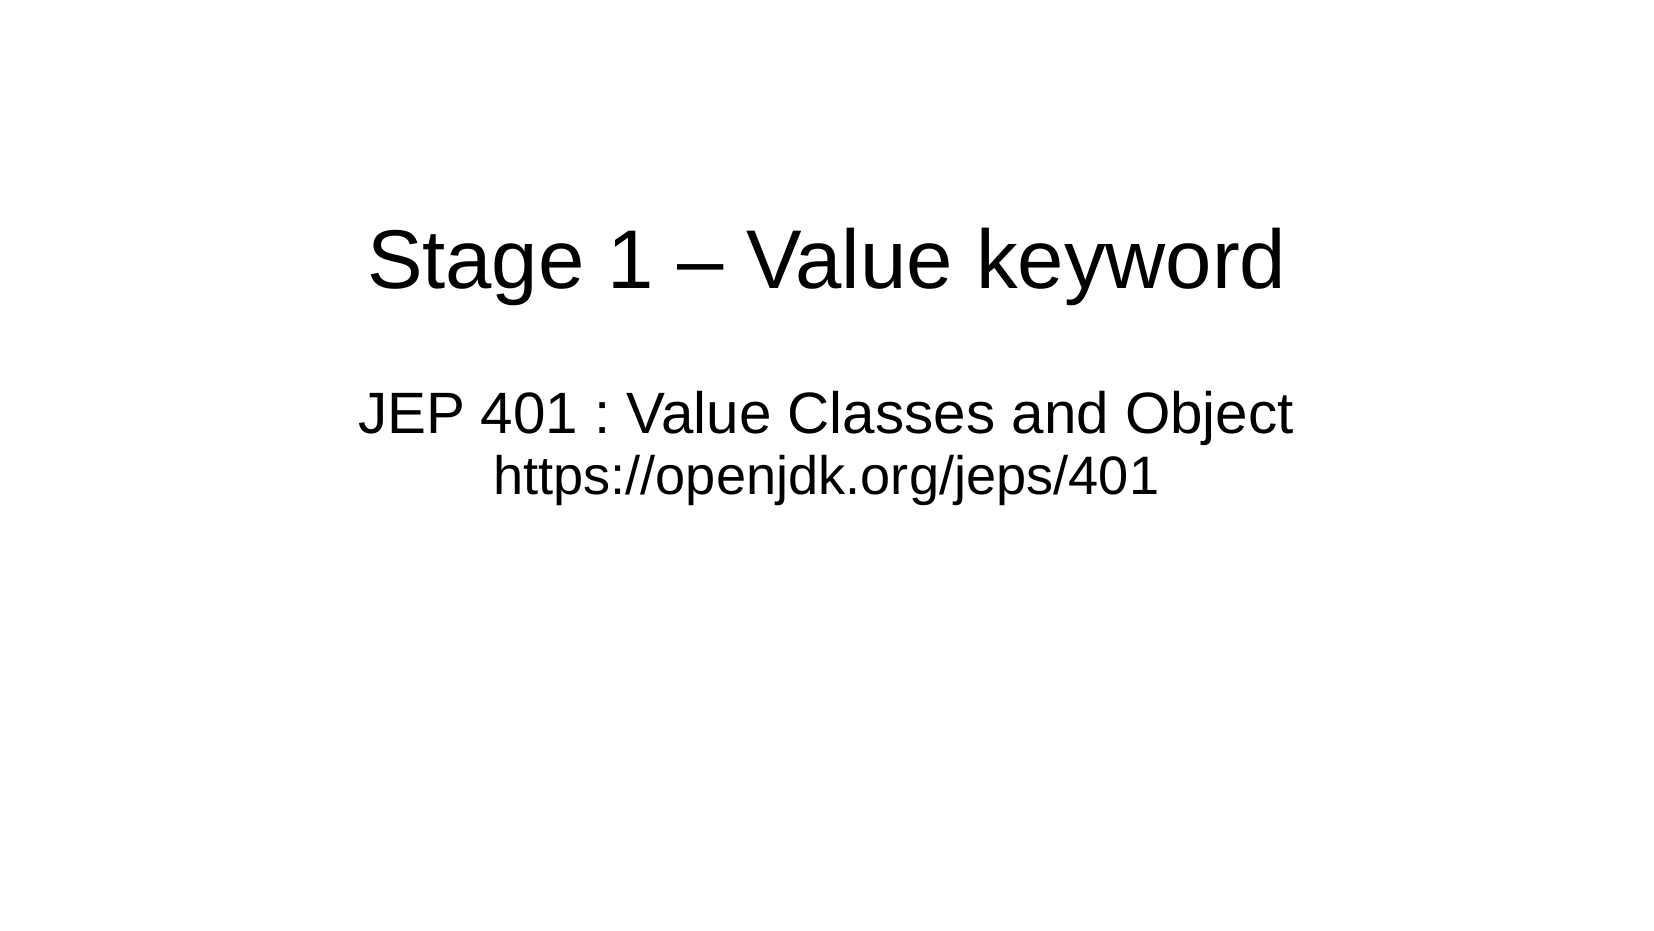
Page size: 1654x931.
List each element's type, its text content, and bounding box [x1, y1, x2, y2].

subtitle Stage 1 – Value keyword JEP 401 : Value Classes and Object https://openjdk.org/jeps/401 [82, 37, 1571, 757]
